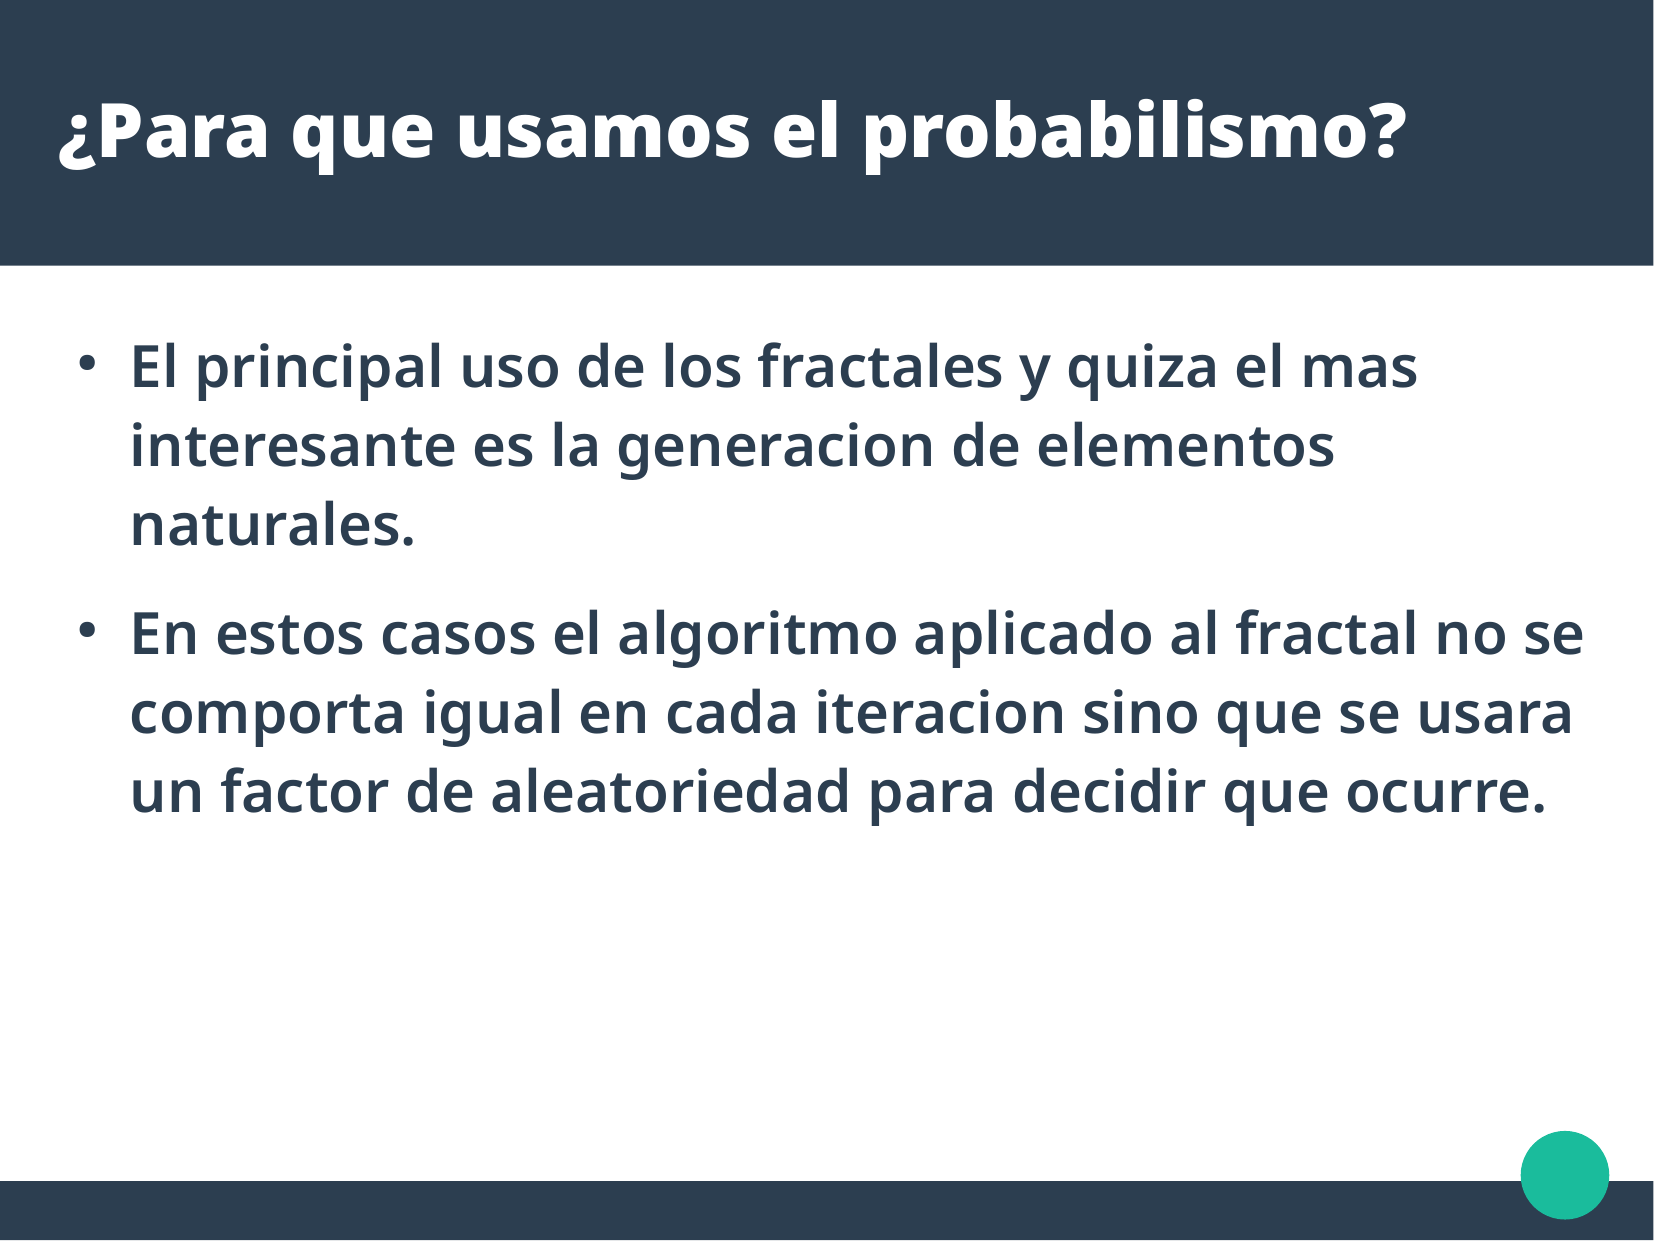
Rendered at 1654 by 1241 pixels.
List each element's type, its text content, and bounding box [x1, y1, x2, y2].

list El principal uso de los fractales y quiza el mas interesante es la generacion de elementos naturales. En estos casos el algoritmo aplicado al fractal no se comporta igual en cada iteracion sino que se usara un factor de aleatoriedad para decidir que ocurre. [59, 324, 1595, 1152]
title ¿Para que usamos el probabilismo? [59, 49, 1595, 207]
